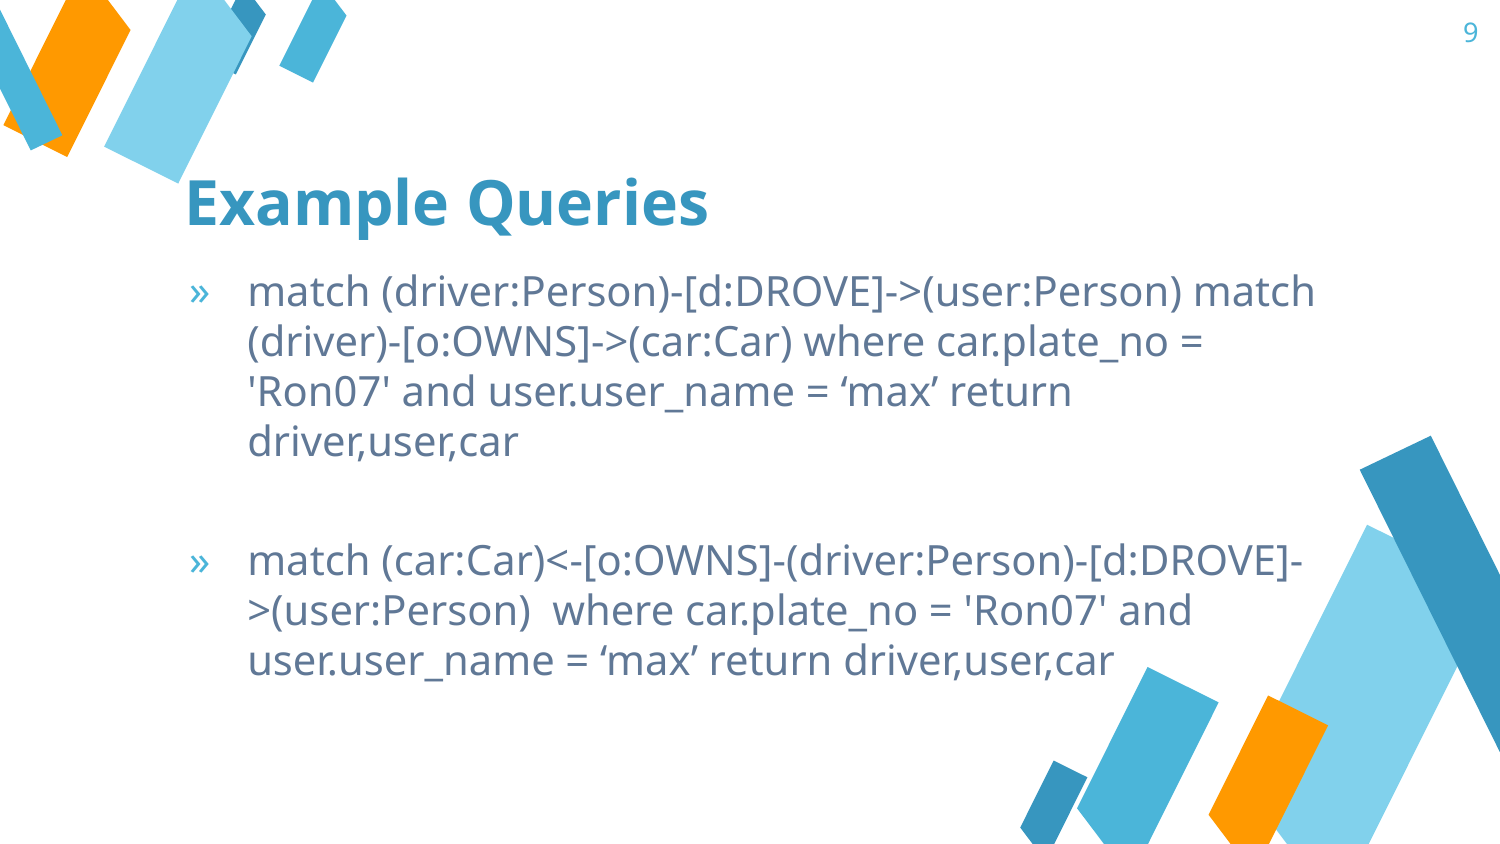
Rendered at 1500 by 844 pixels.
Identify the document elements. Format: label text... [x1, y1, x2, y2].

title Example Queries [169, 141, 1115, 249]
list match (driver:Person)-[d:DROVE]->(user:Person) match (driver)-[o:OWNS]->(car:Car) where car.plate_no = 'Ron07' and user.user_name = ‘max’ return driver,user,car match (car:Car)<-[o:OWNS]-(driver:Person)-[d:DROVE]->(user:Person) where car.plate_no = 'Ron07' and user.user_name = ‘max’ return driver,user,car [157, 249, 1363, 664]
slide_number <number> [1403, 0, 1494, 65]
